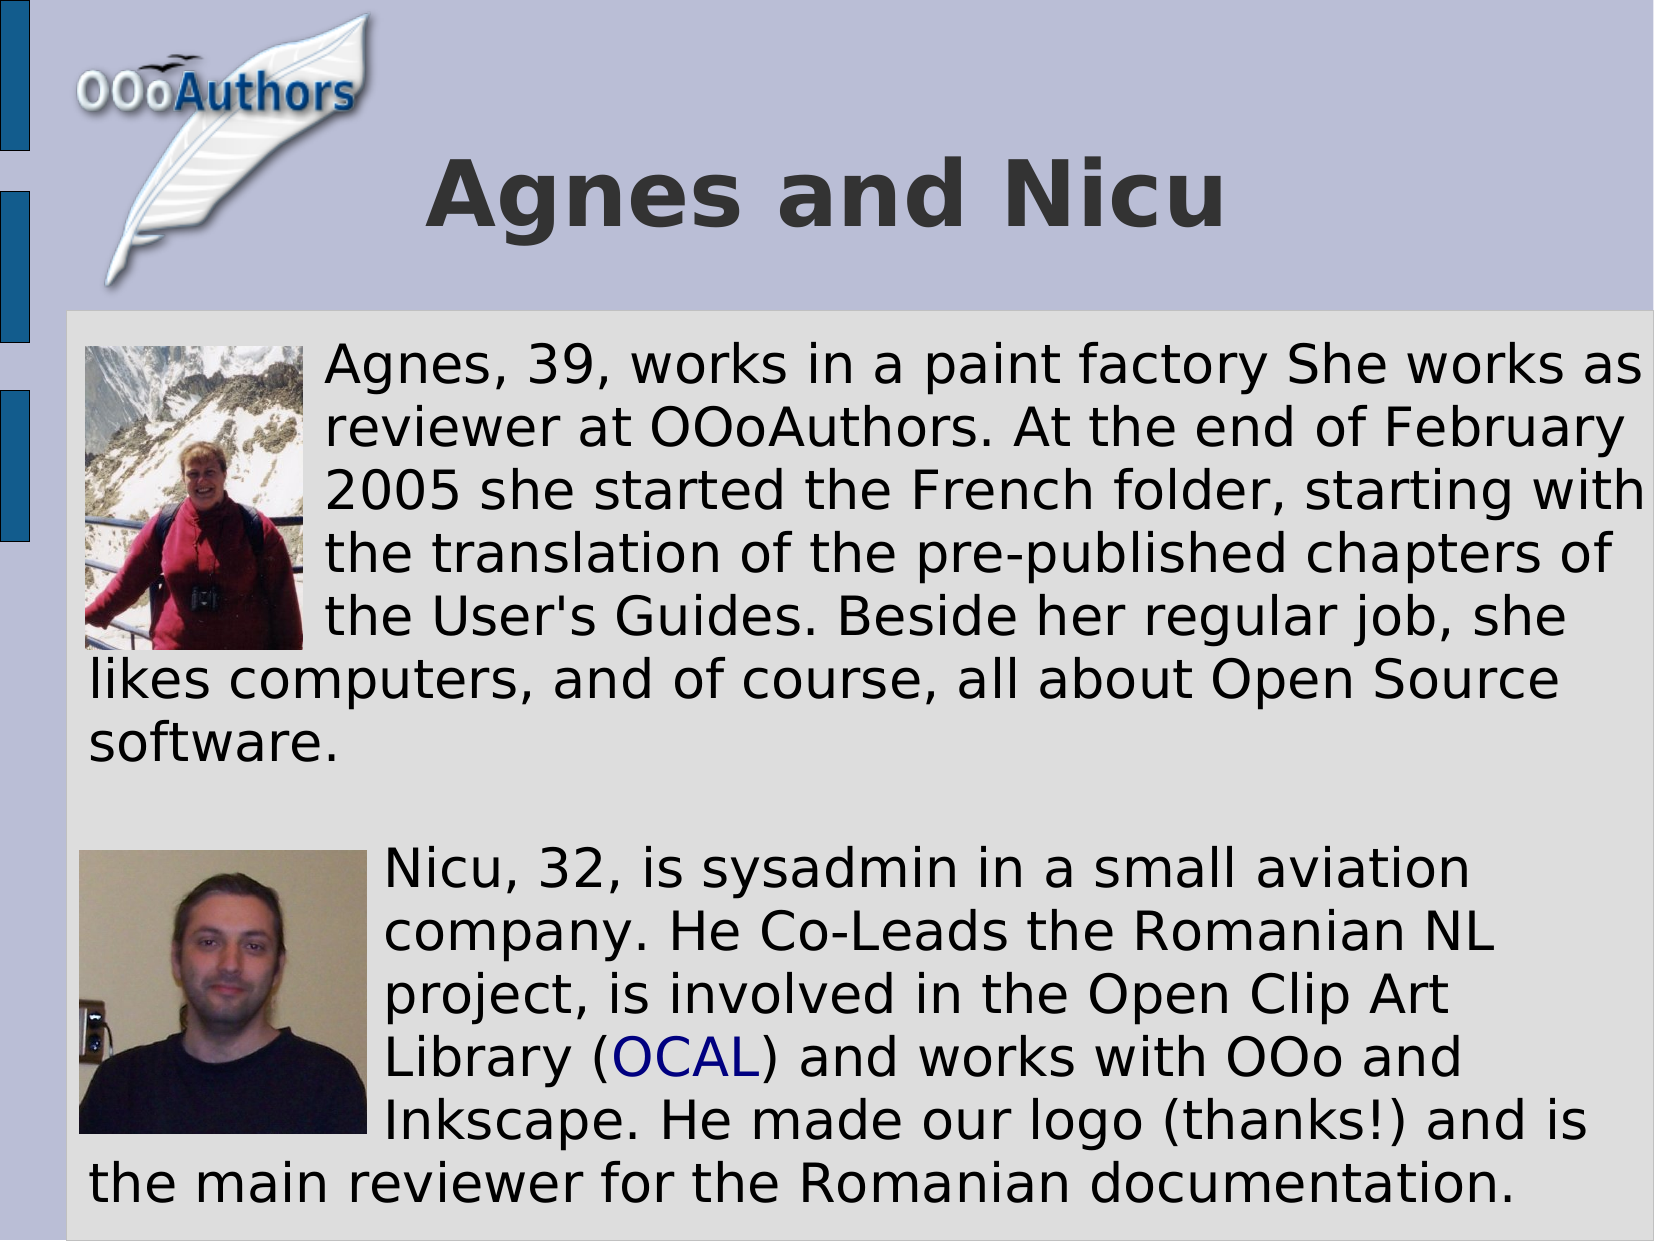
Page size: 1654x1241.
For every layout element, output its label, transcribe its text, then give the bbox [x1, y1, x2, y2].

picture [64, 0, 384, 302]
list Agnes, 39, works in a paint factory She works as reviewer at OOoAuthors. At the end of February 2005 she started the French folder, starting with the translation of the pre-published chapters of the User's Guides. Beside her regular job, she likes computers, and of course, all about Open Source software. Nicu, 32, is sysadmin in a small aviation company. He Co-Leads the Romanian NL project, is involved in the Open Clip Art Library (OCAL) and works with OOo and Inkscape. He made our logo (thanks!) and is the main reviewer for the Romanian documentation. [88, 333, 1654, 1241]
picture [79, 850, 367, 1134]
picture [85, 346, 303, 650]
title Agnes and Nicu [121, 91, 1534, 299]
